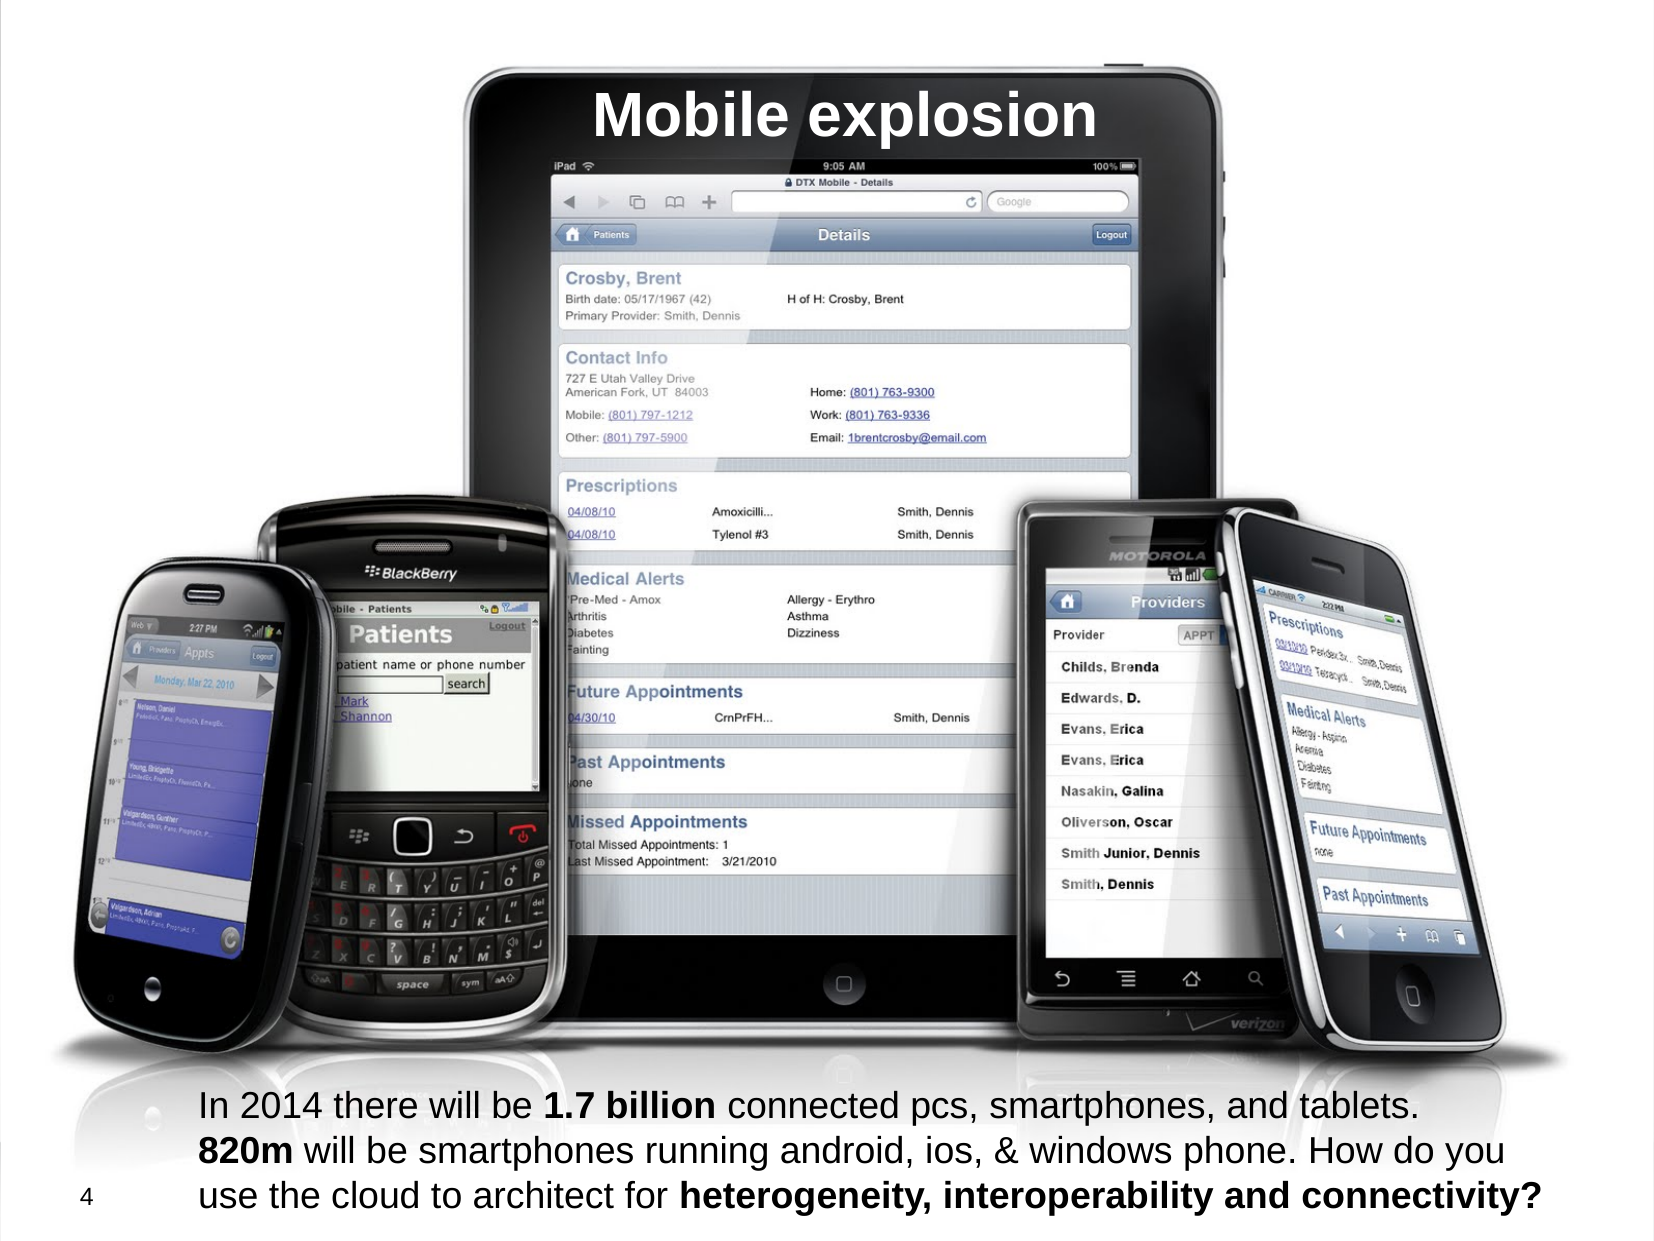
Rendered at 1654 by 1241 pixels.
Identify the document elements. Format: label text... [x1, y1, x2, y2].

text_box Mobile explosion [592, 65, 1654, 162]
text_box In 2014 there will be 1.7 billion connected pcs, smartphones, and tablets. 820m will be smartphones running android, ios, & windows phone. How do you use the cloud to architect for heterogeneity, interoperability and connectivity? [198, 1077, 1654, 1176]
text_box <number> [65, 1172, 452, 1239]
picture [0, 0, 1654, 1241]
picture [452, 1190, 457, 1206]
